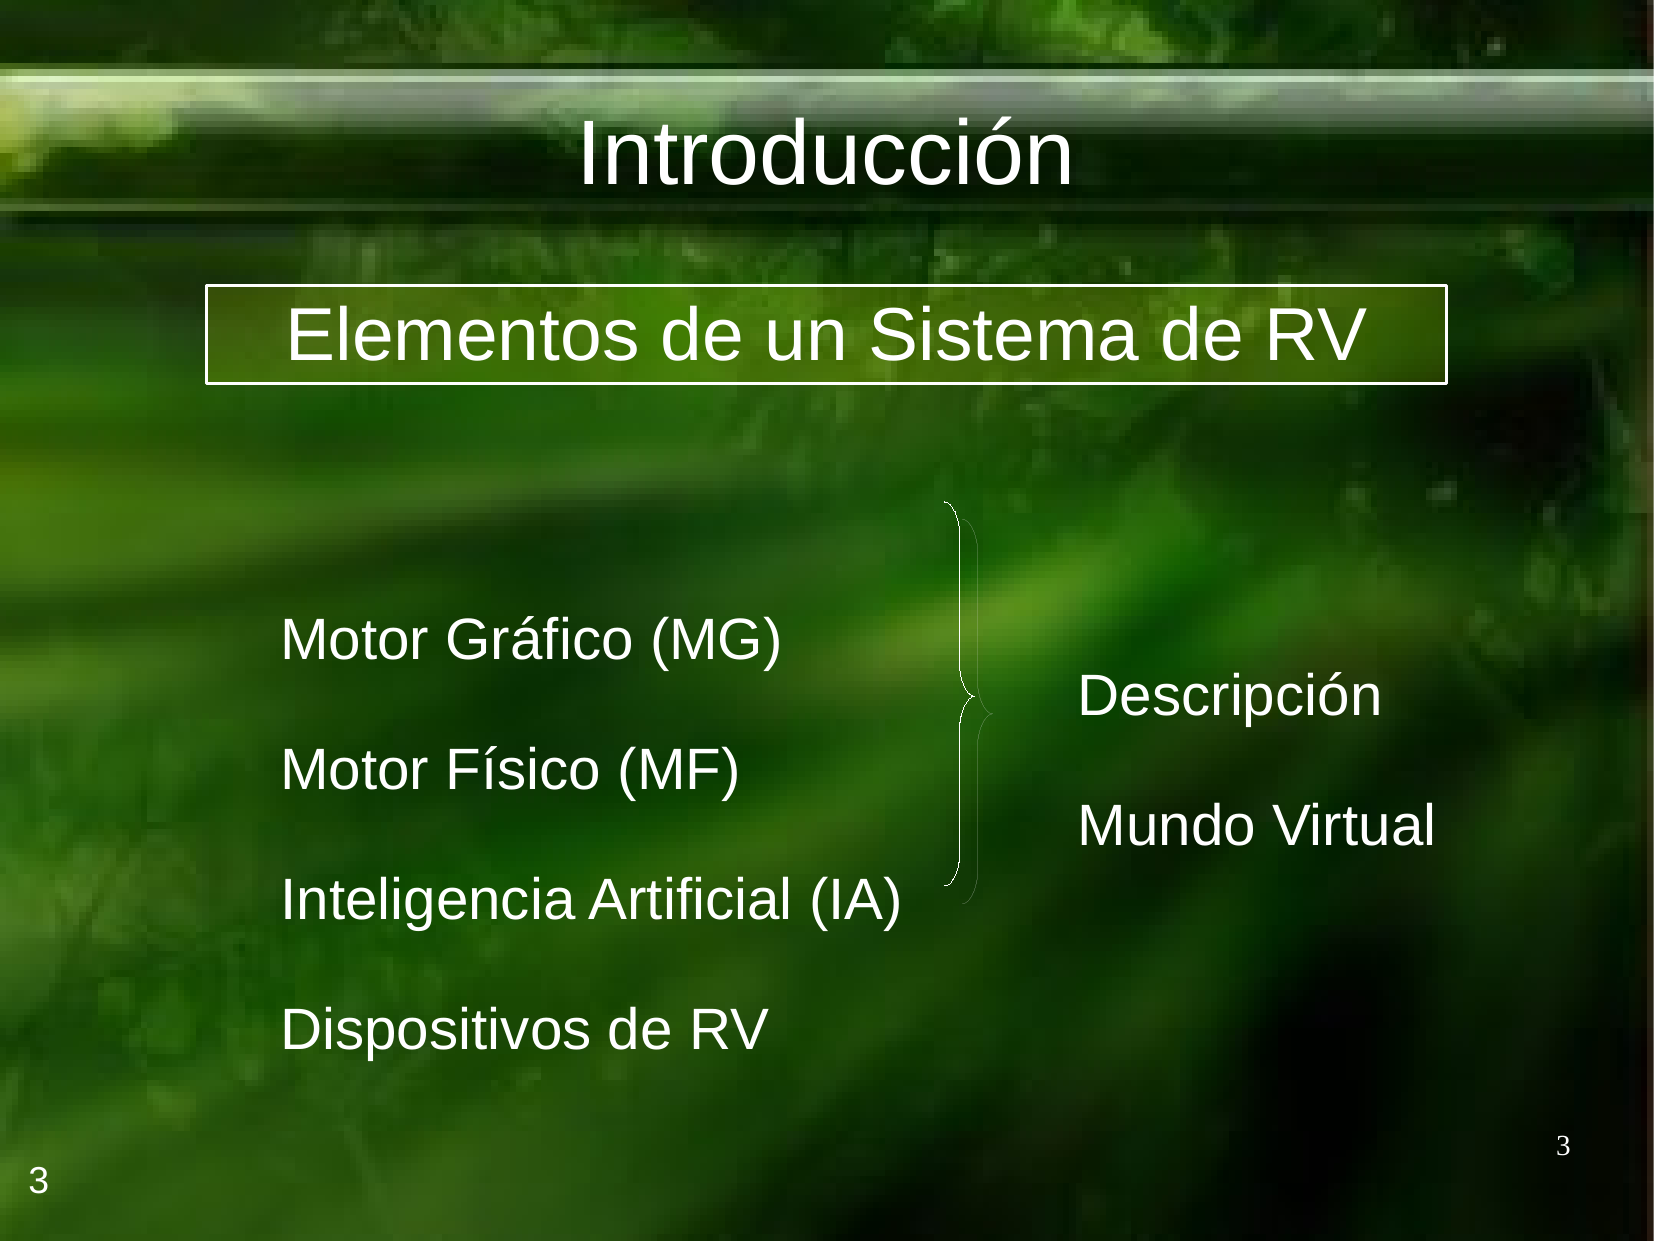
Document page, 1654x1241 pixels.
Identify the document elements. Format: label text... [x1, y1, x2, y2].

text_box Descripción Mundo Virtual [1062, 590, 1536, 801]
picture [0, 0, 1654, 1241]
title Introducción [82, 56, 1571, 250]
text_box <número> [13, 1151, 214, 1222]
text_box Motor Gráfico (MG) Motor Físico (MF) Inteligencia Artificial (IA) Dispositivos de RV [265, 533, 936, 1004]
text_box Elementos de un Sistema de RV [206, 285, 1447, 384]
